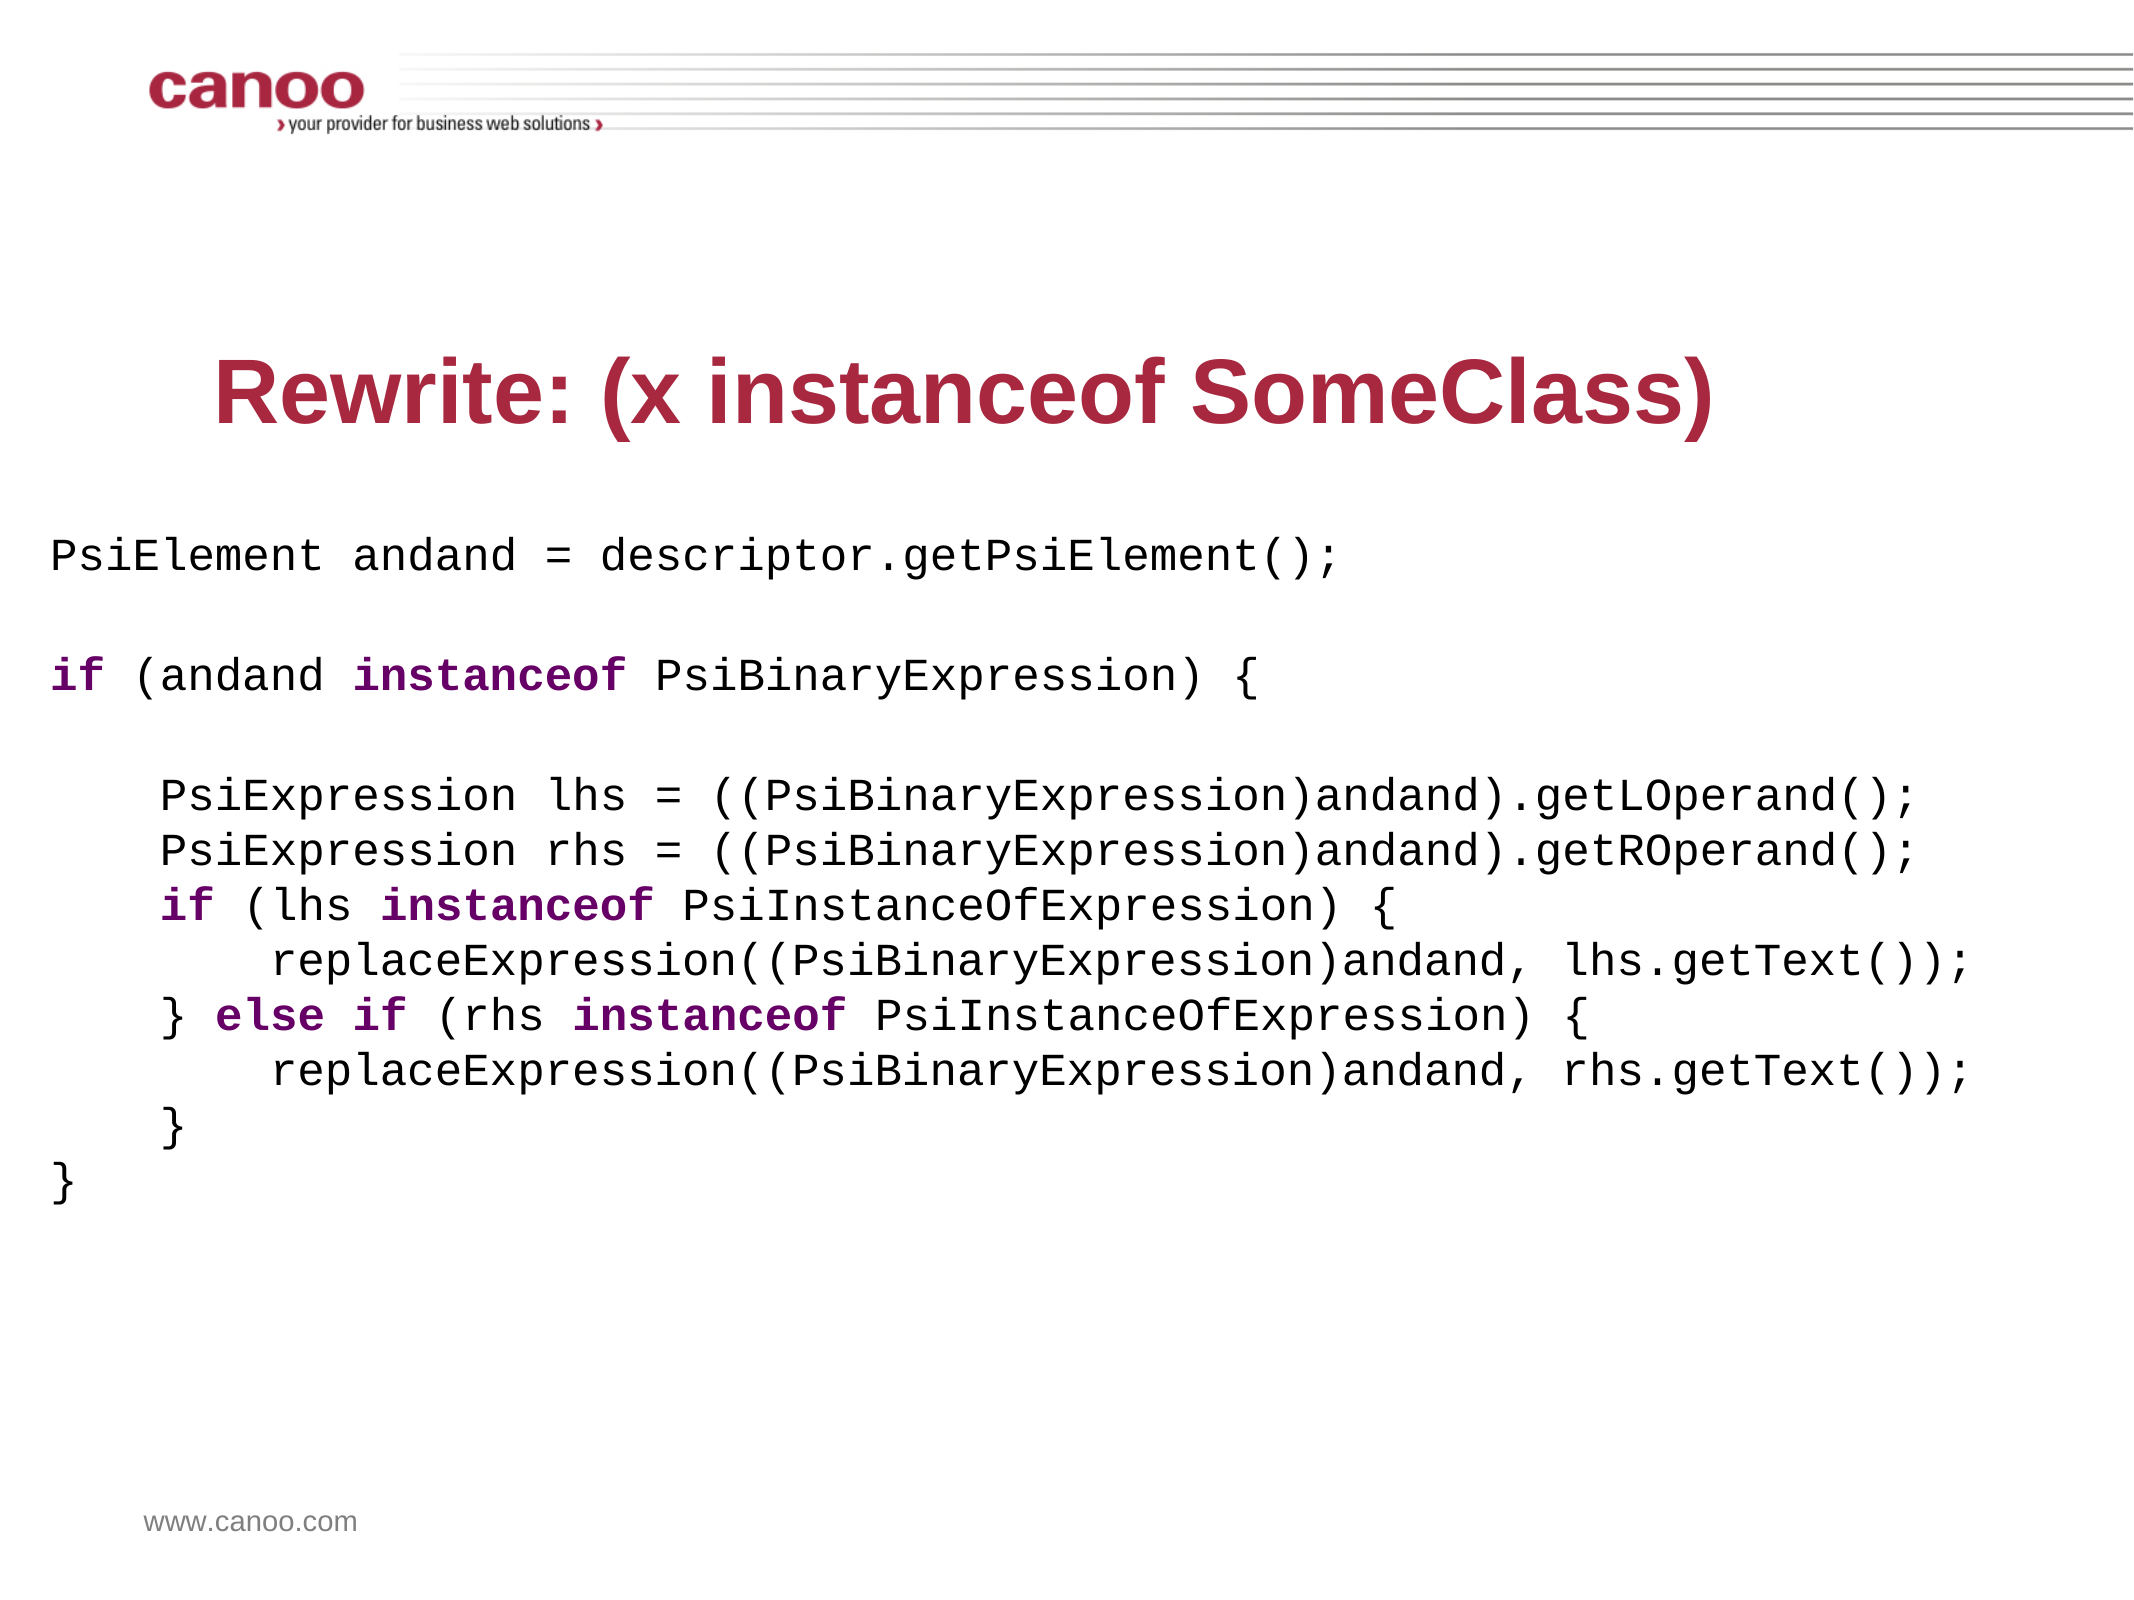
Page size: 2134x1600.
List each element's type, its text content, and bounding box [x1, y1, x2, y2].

picture [0, 21, 2134, 188]
text_box PsiElement andand = descriptor.getPsiElement(); if (andand instanceof PsiBinaryExpression) { PsiExpression lhs = ((PsiBinaryExpression)andand).getLOperand(); PsiExpression rhs = ((PsiBinaryExpression)andand).getROperand(); if (lhs instanceof PsiInstanceOfExpression) { replaceExpression((PsiBinaryExpression)andand, lhs.getText()); } else if (rhs instanceof PsiInstanceOfExpression) { replaceExpression((PsiBinaryExpression)andand, rhs.getText()); } } [35, 517, 2098, 1213]
title Rewrite: (x instanceof SomeClass) [204, 220, 2020, 451]
